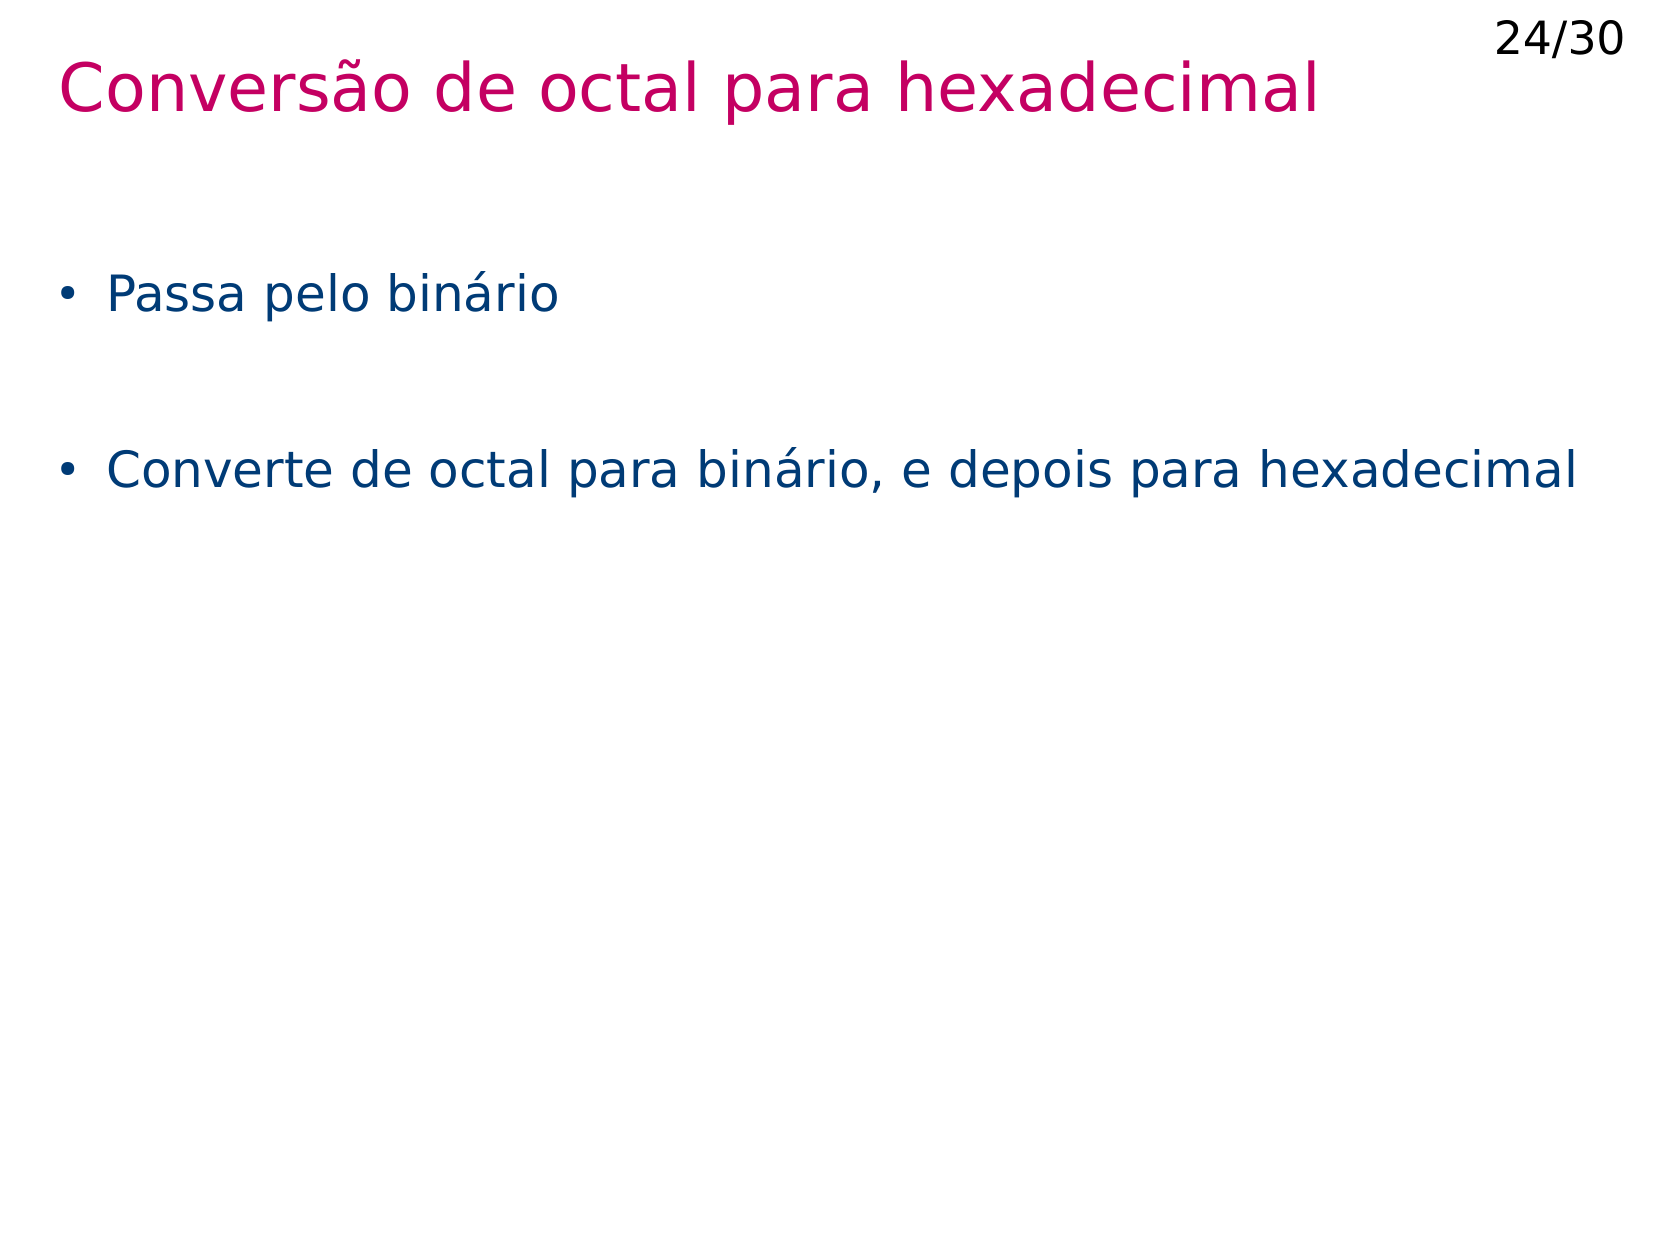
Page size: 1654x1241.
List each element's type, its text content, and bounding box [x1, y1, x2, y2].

title Conversão de octal para hexadecimal [59, 29, 1625, 148]
list Passa pelo binário Converte de octal para binário, e depois para hexadecimal [59, 236, 1625, 1211]
